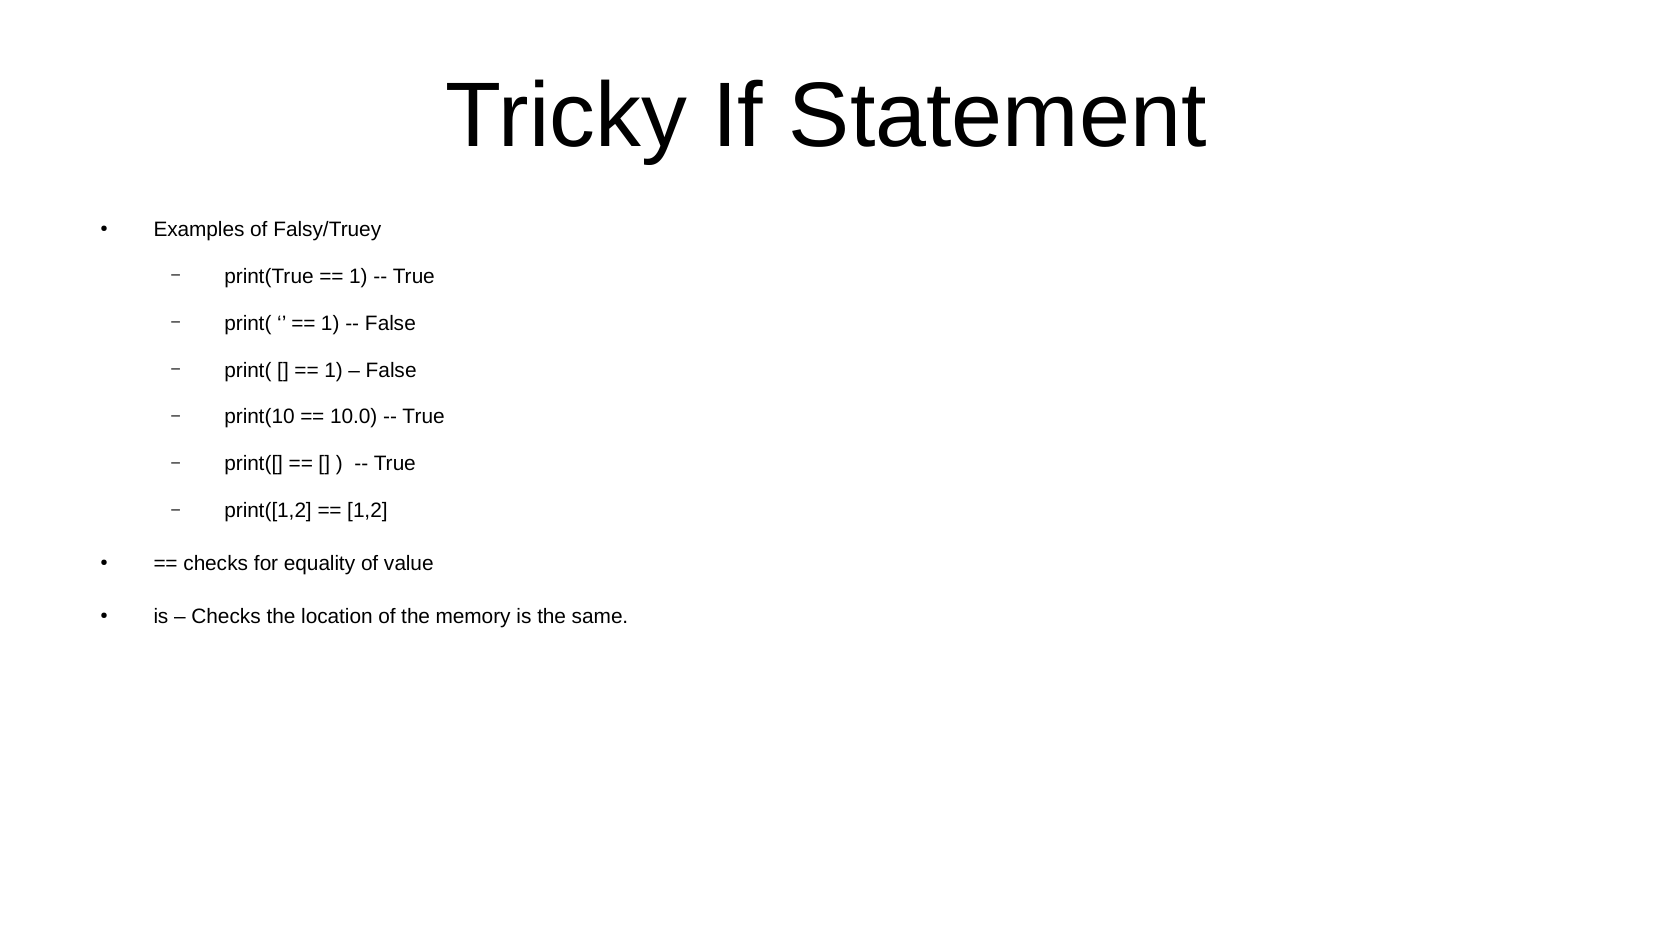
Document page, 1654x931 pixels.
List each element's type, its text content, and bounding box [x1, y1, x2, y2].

list Examples of Falsy/Truey print(True == 1) -- True print( ‘’ == 1) -- False print( [] == 1) – False print(10 == 10.0) -- True print([] == [] ) -- True print([1,2] == [1,2] == checks for equality of value is – Checks the location of the memory is the same. [82, 217, 1571, 758]
title Tricky If Statement [82, 37, 1571, 193]
